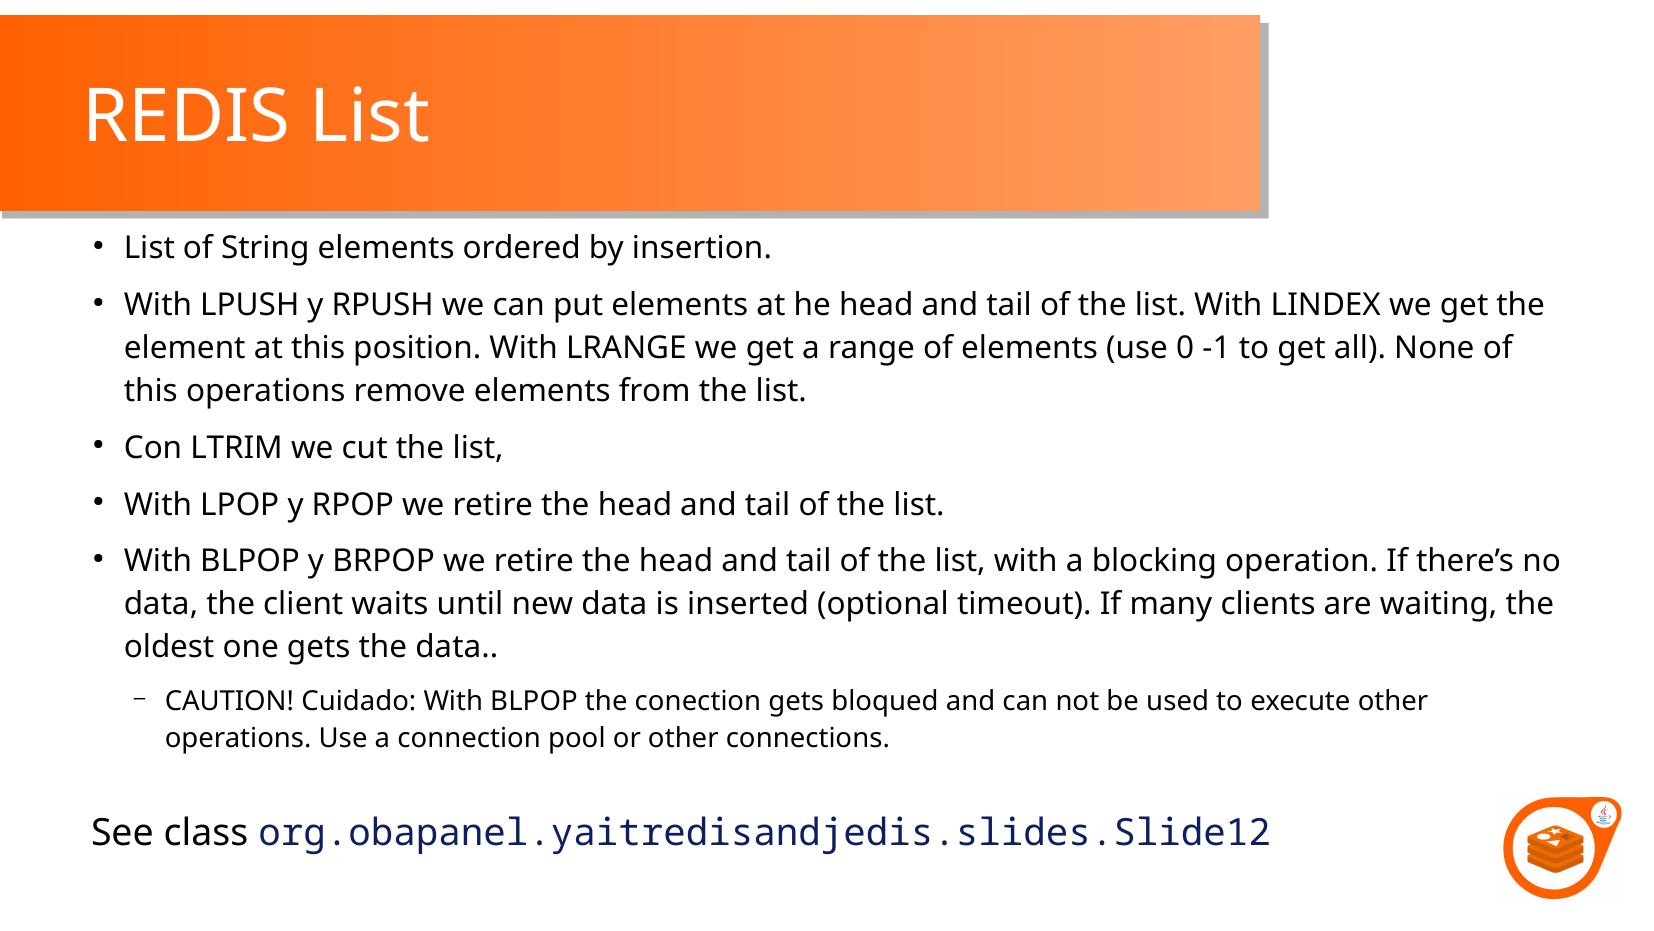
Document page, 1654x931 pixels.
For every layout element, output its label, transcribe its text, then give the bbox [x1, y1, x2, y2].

list List of String elements ordered by insertion. With LPUSH y RPUSH we can put elements at he head and tail of the list. With LINDEX we get the element at this position. With LRANGE we get a range of elements (use 0 -1 to get all). None of this operations remove elements from the list. Con LTRIM we cut the list, With LPOP y RPOP we retire the head and tail of the list. With BLPOP y BRPOP we retire the head and tail of the list, with a blocking operation. If there’s no data, the client waits until new data is inserted (optional timeout). If many clients are waiting, the oldest one gets the data.. CAUTION! Cuidado: With BLPOP the conection gets bloqued and can not be used to execute other operations. Use a connection pool or other connections. [82, 224, 1571, 764]
text_box See class org.obapanel.yaitredisandjedis.slides.Slide12 [76, 798, 1111, 856]
title REDIS List [82, 35, 1235, 189]
picture [1500, 794, 1625, 903]
